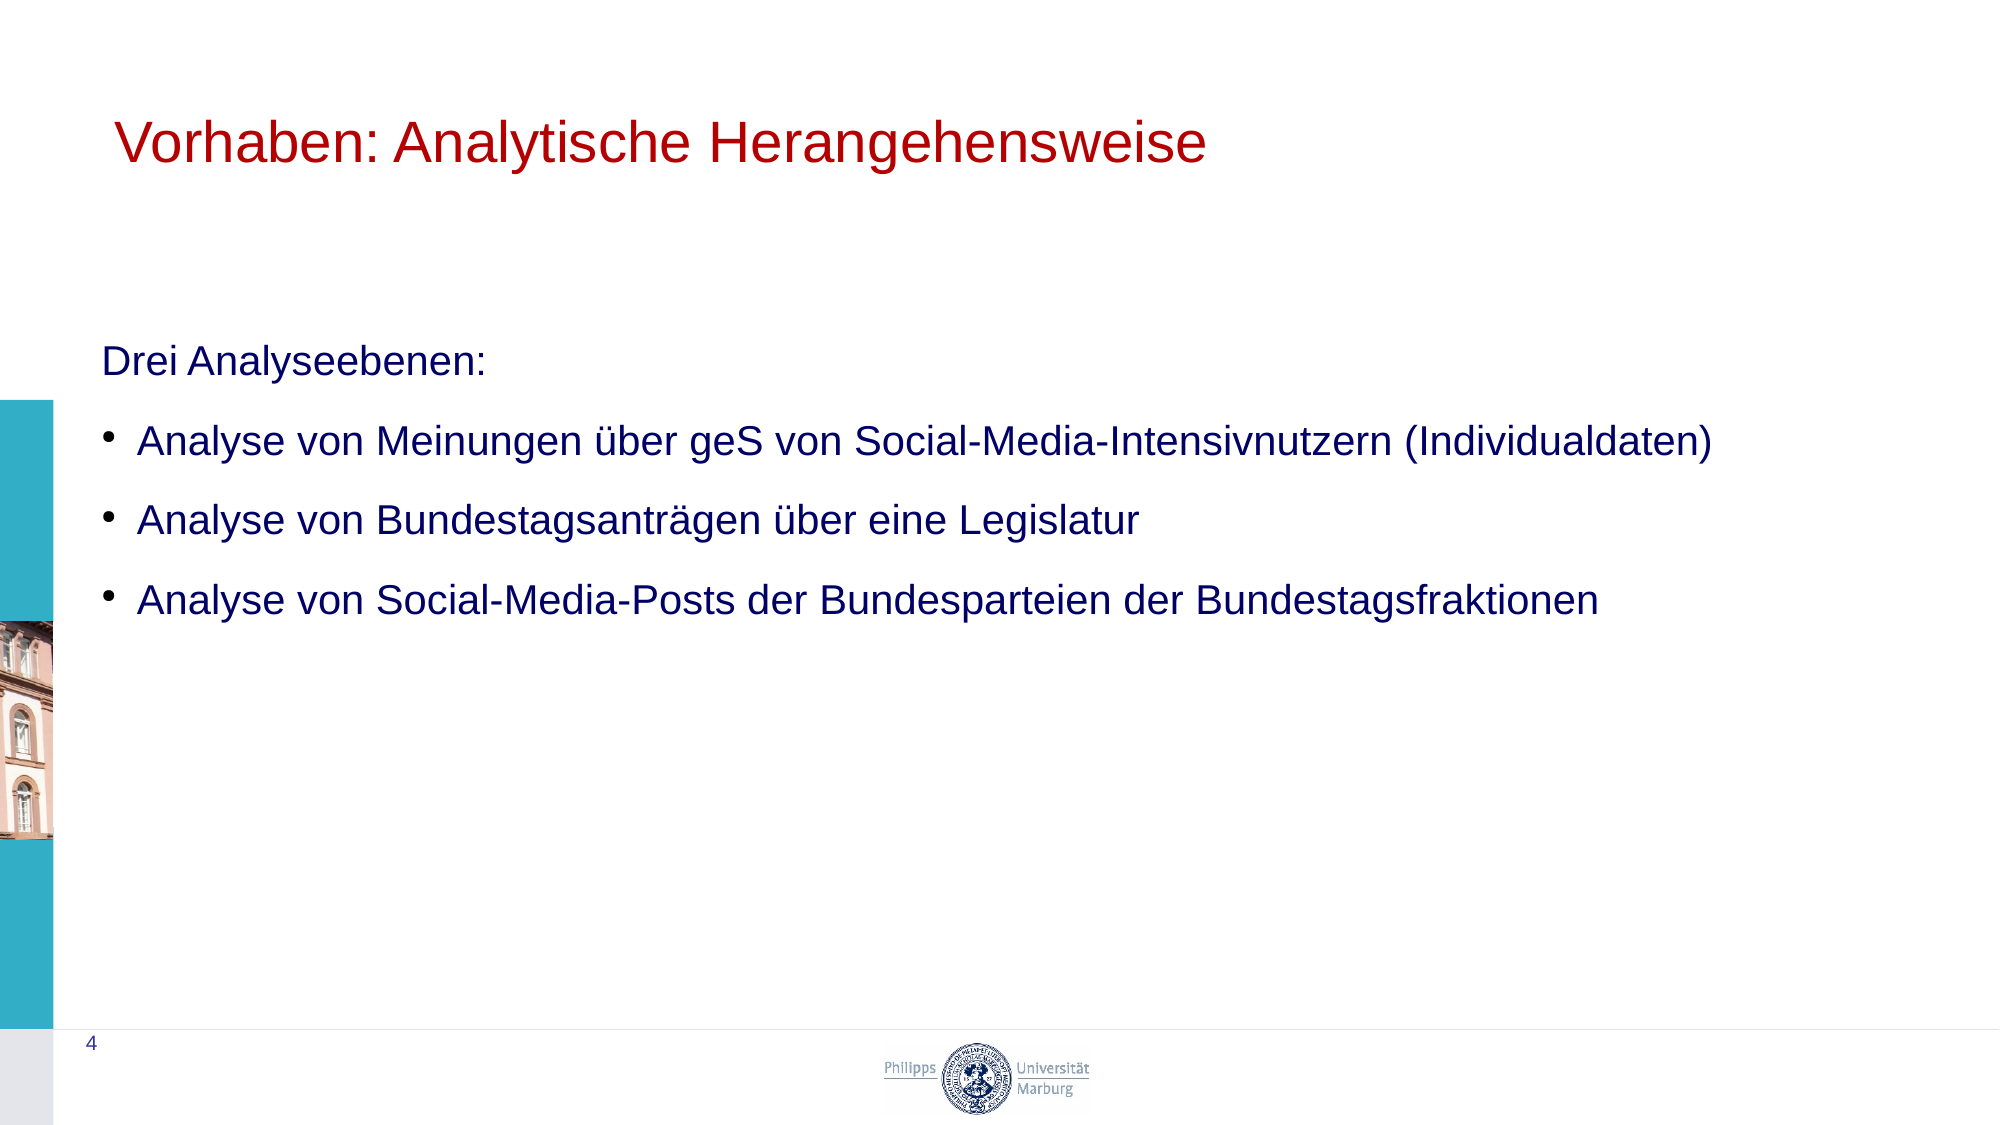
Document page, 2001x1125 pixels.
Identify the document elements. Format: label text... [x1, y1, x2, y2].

slide_number <Foliennummer> [70, 1022, 538, 1101]
title Vorhaben: Analytische Herangehensweise [99, 45, 1900, 233]
picture [883, 1042, 1090, 1115]
list Drei Analyseebenen: Analyse von Meinungen über geS von Social-Media-Intensivnutzern (Individualdaten) Analyse von Bundestagsanträgen über eine Legislatur Analyse von Social-Media-Posts der Bundesparteien der Bundestagsfraktionen [86, 326, 1887, 991]
picture [0, 621, 53, 840]
